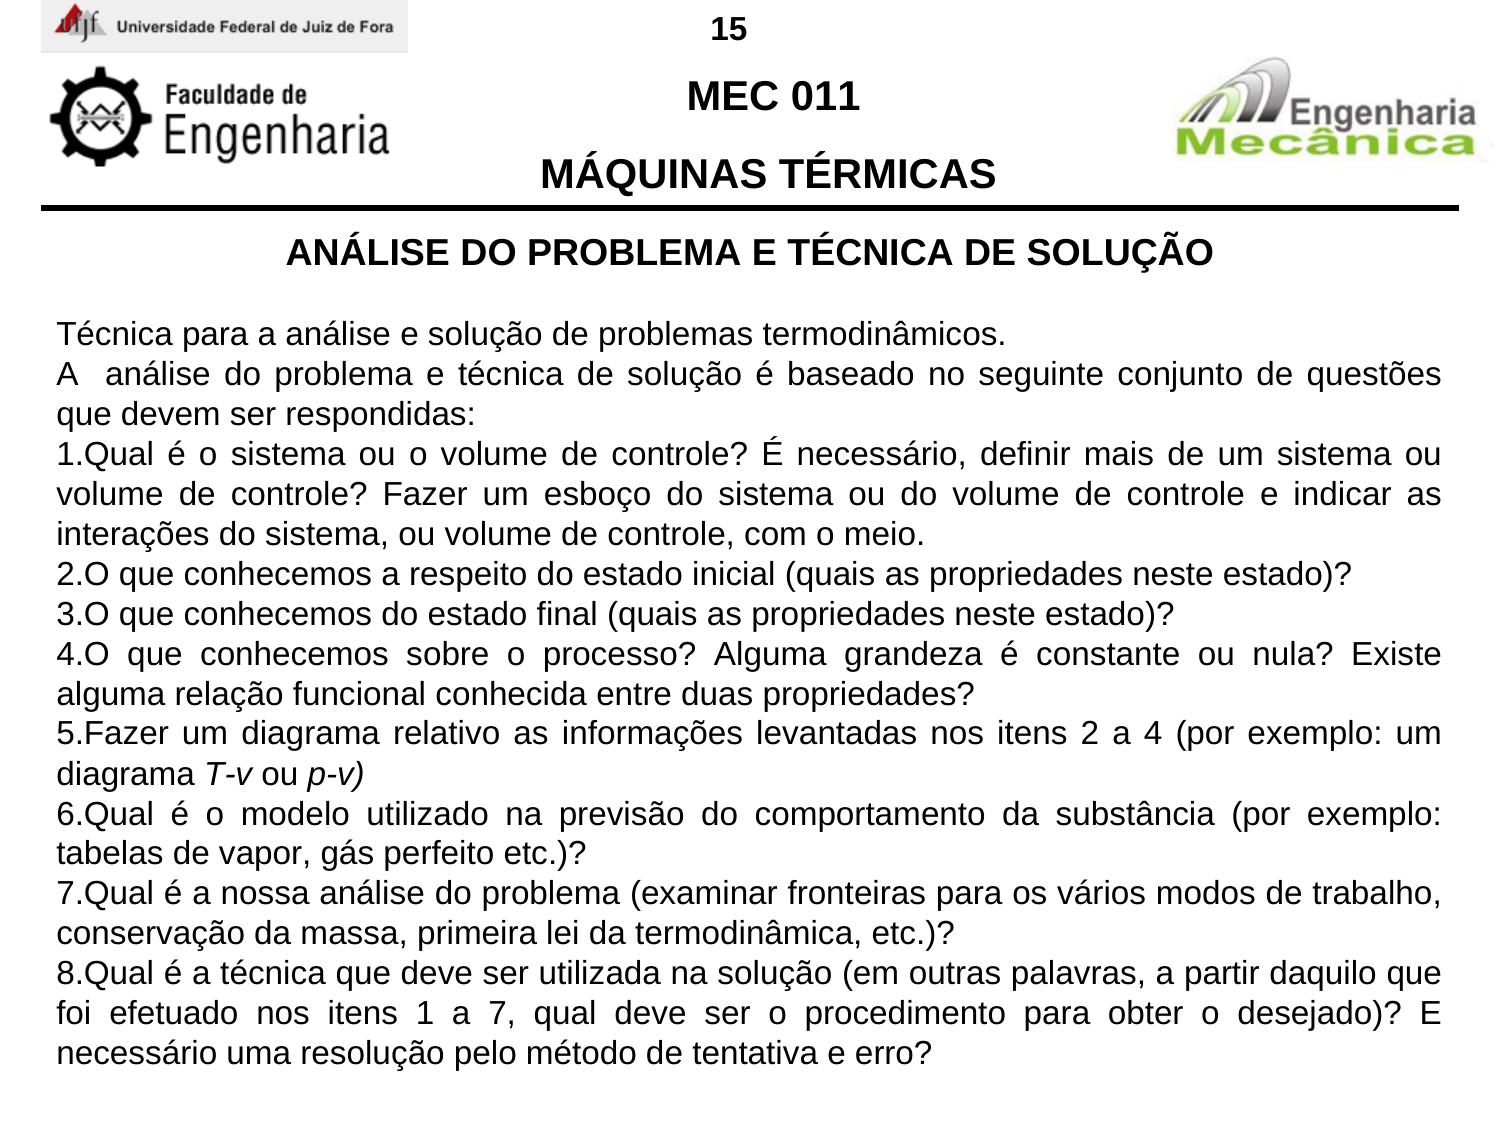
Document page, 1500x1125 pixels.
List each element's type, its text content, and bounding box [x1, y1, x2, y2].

text_box ANÁLISE DO PROBLEMA E TÉCNICA DE SOLUÇÃO Técnica para a análise e solução de problemas termodinâmicos. A análise do problema e técnica de solução é baseado no seguinte conjunto de questões que devem ser respondidas: Qual é o sistema ou o volume de controle? É necessário, definir mais de um sistema ou volume de controle? Fazer um esboço do sistema ou do volume de controle e indicar as interações do sistema, ou volume de controle, com o meio. O que conhecemos a respeito do estado inicial (quais as propriedades neste estado)? O que conhecemos do estado final (quais as propriedades neste estado)? O que conhecemos sobre o processo? Alguma grandeza é constante ou nula? Existe alguma relação funcional conhecida entre duas propriedades? Fazer um diagrama relativo as informações levantadas nos itens 2 a 4 (por exemplo: um diagrama T-v ou p-v) Qual é o modelo utilizado na previsão do comportamento da substância (por exemplo: tabelas de vapor, gás perfeito etc.)? Qual é a nossa análise do problema (examinar fronteiras para os vários modos de trabalho, conservação da massa, primeira lei da termodinâmica, etc.)? Qual é a técnica que deve ser utilizada na solução (em outras palavras, a partir daquilo que foi efetuado nos itens 1 a 7, qual deve ser o procedimento para obter o desejado)? E necessário uma resolução pelo método de tentativa e erro? [41, 219, 1459, 1079]
picture [41, 0, 408, 174]
picture [1151, 54, 1500, 167]
